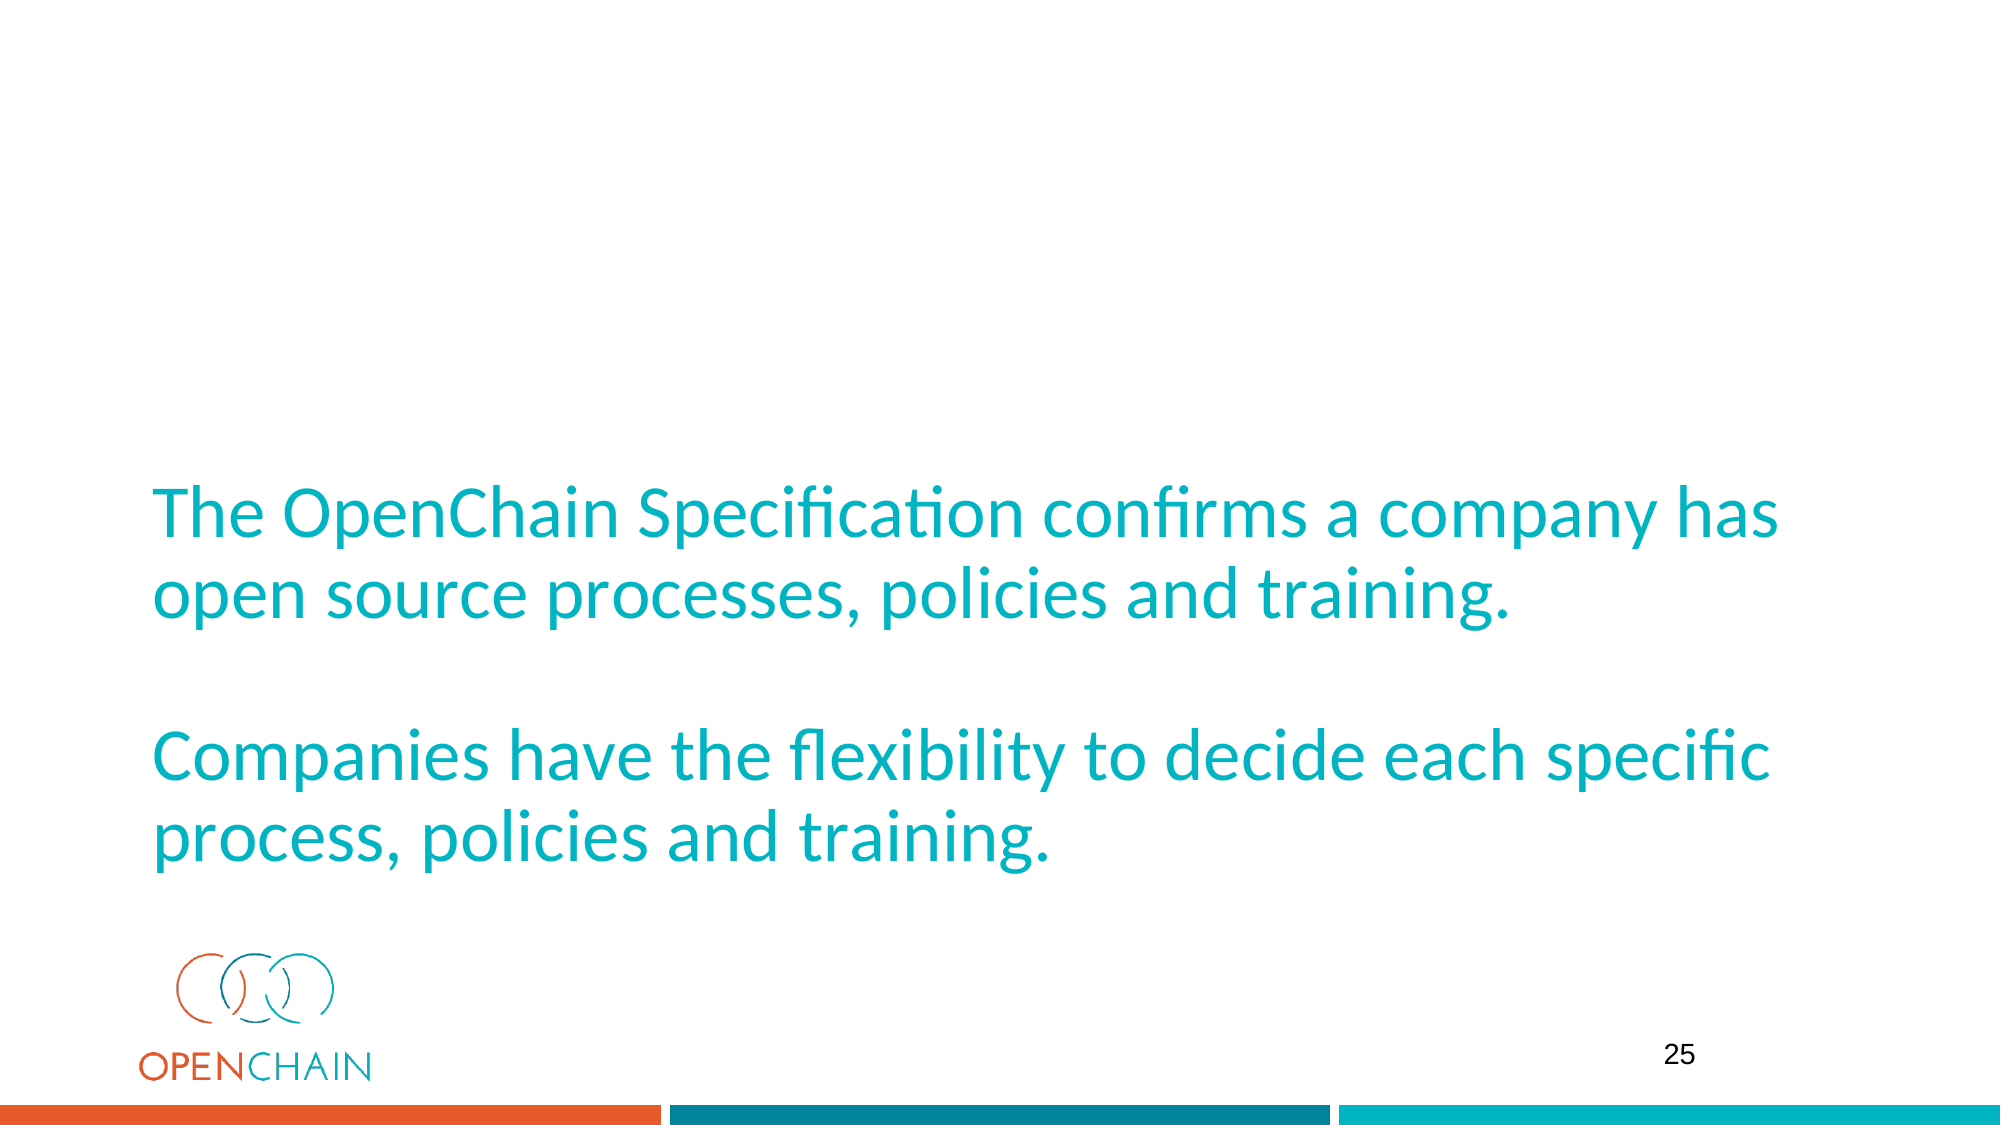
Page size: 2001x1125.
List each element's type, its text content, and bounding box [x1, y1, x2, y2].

text_box 25 [1648, 1022, 1863, 1083]
title The OpenChain Specification confirms a company has open source processes, policies and training. Companies have the flexibility to decide each specific process, policies and training. [137, 376, 1863, 594]
